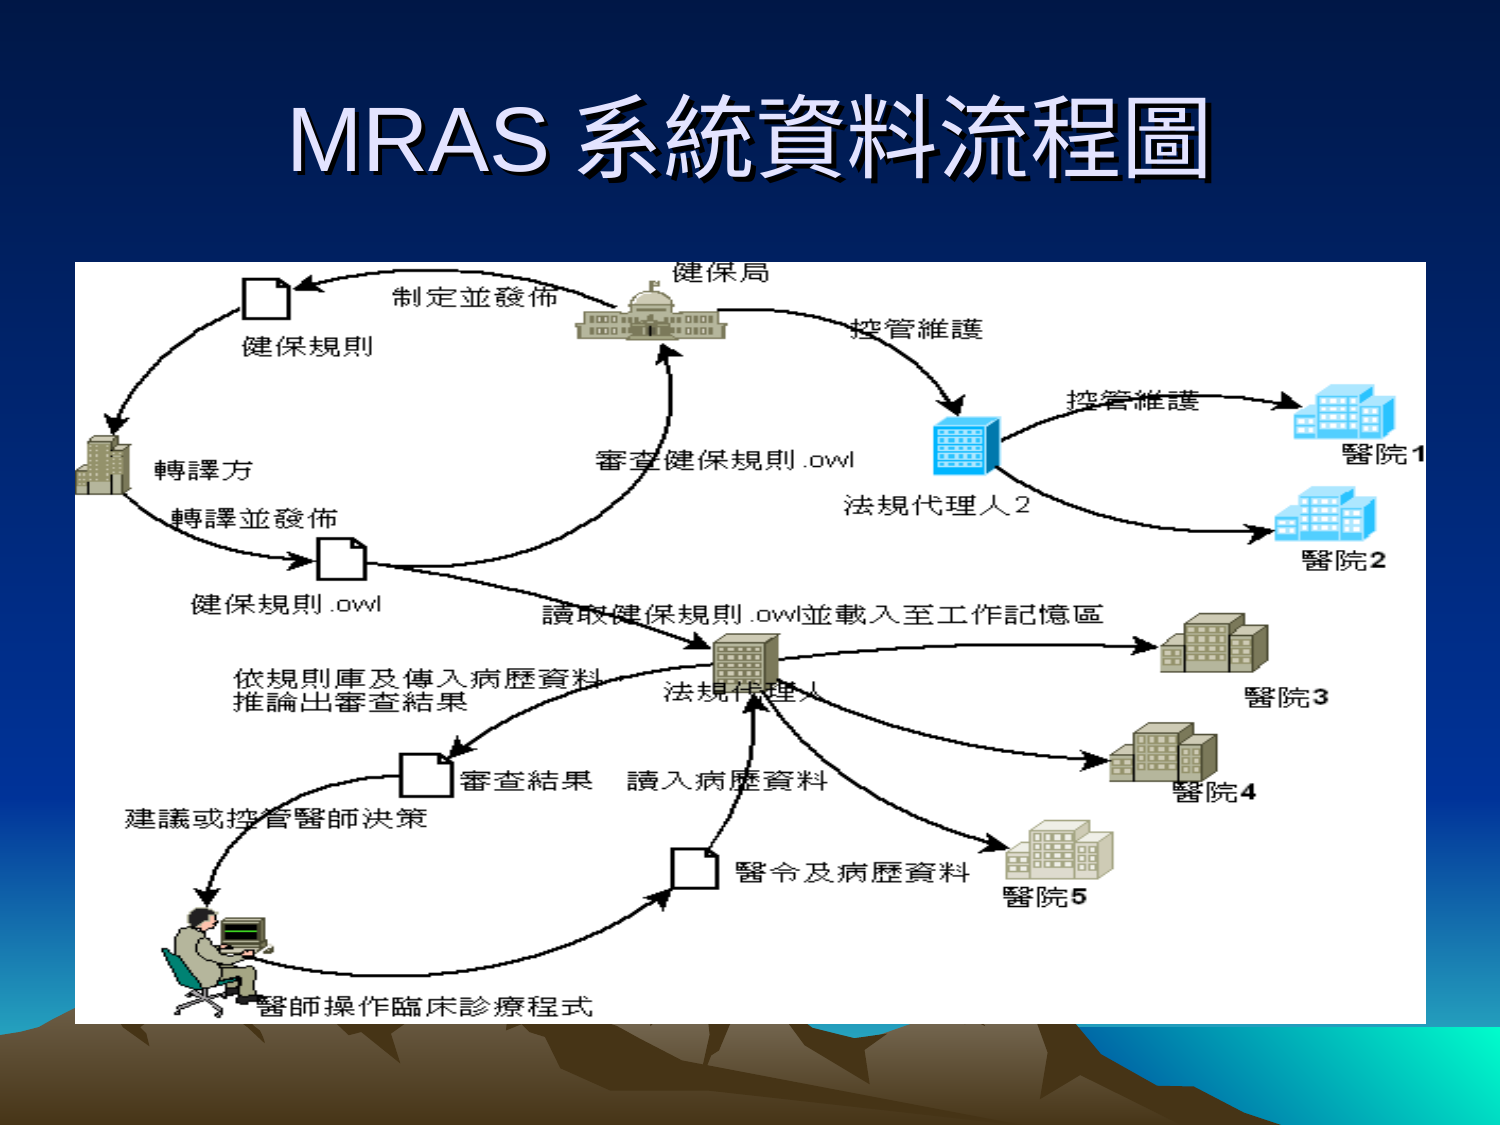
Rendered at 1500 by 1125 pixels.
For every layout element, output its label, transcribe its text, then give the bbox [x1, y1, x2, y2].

title MRAS系統資料流程圖 [75, 37, 1426, 225]
picture [75, 262, 1426, 1024]
